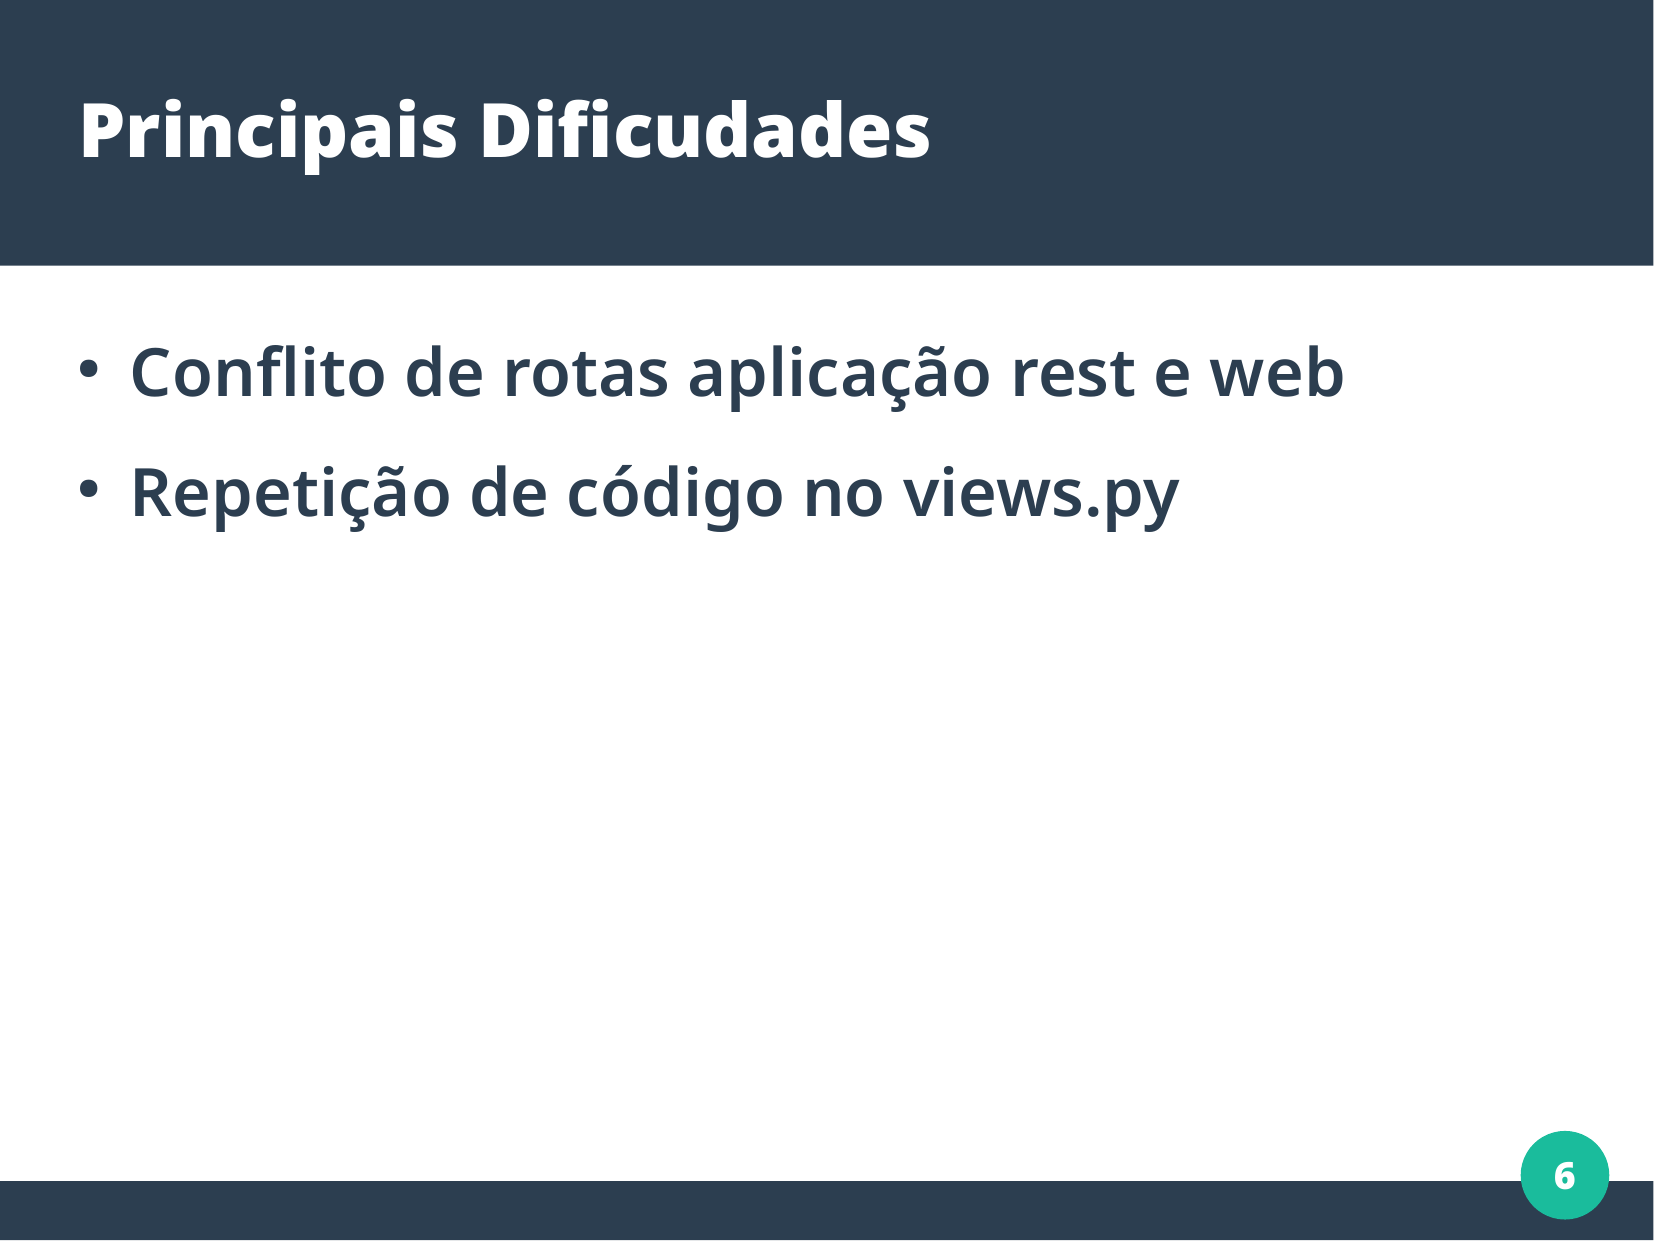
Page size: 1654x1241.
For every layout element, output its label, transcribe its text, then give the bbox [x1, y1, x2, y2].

list Conflito de rotas aplicação rest e web Repetição de código no views.py [59, 324, 1595, 1152]
title Principais Dificudades [59, 49, 1595, 207]
